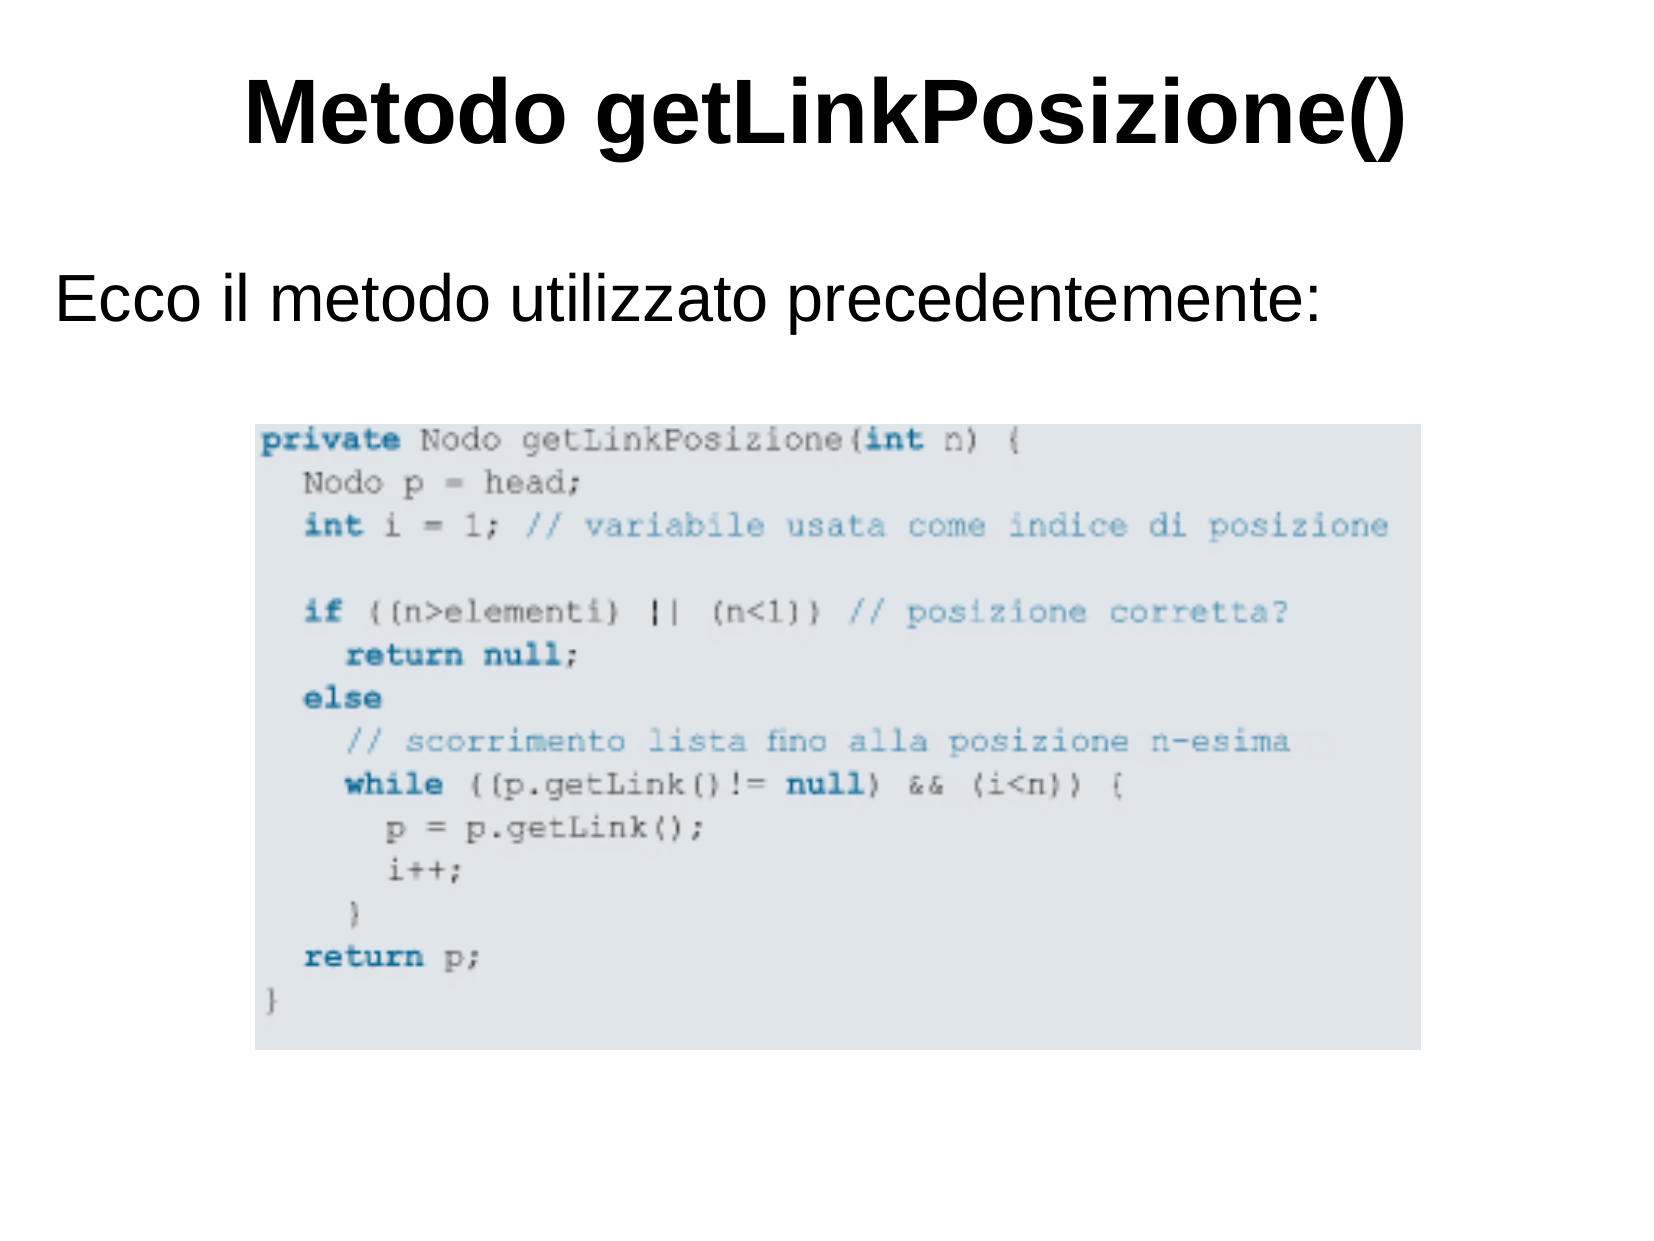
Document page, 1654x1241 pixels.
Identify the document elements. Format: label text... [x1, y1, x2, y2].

picture [255, 424, 1421, 1051]
subtitle Ecco il metodo utilizzato precedentemente: [54, 255, 1600, 1201]
title Metodo getLinkPosizione() [0, 2, 1654, 211]
